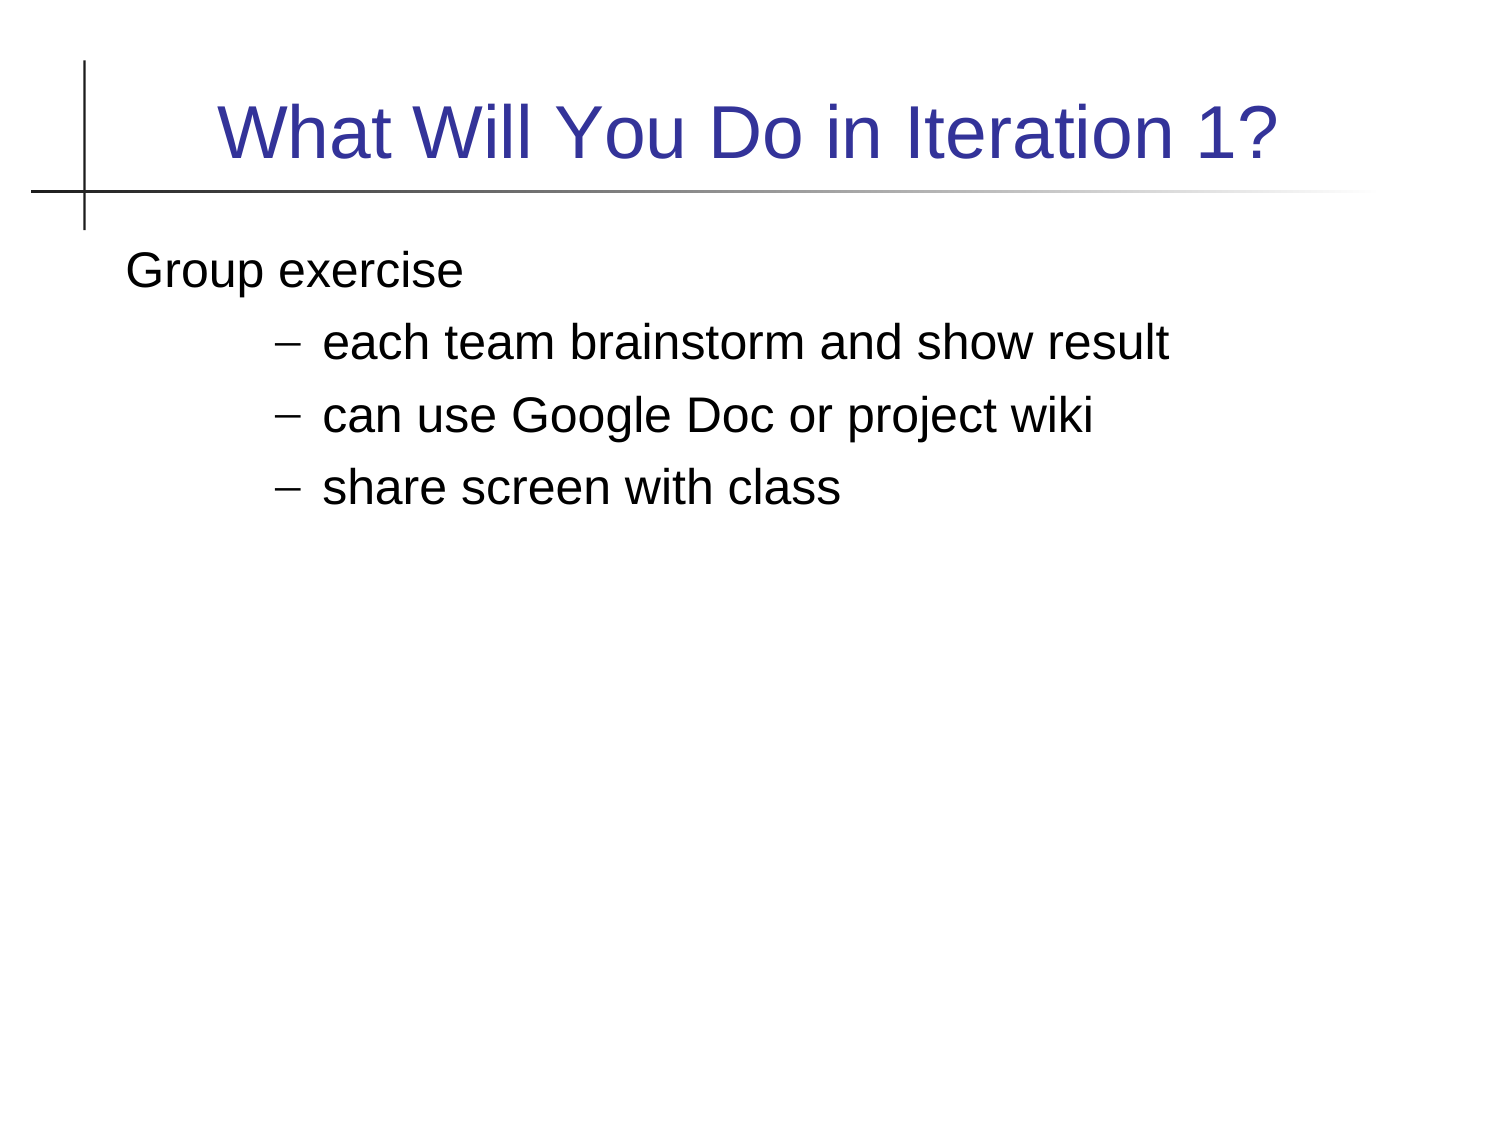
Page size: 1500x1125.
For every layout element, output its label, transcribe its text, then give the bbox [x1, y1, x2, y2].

title What Will You Do in Iteration 1? [100, 42, 1397, 182]
list Group exercise each team brainstorm and show result can use Google Doc or project wiki share screen with class [110, 229, 1408, 1006]
